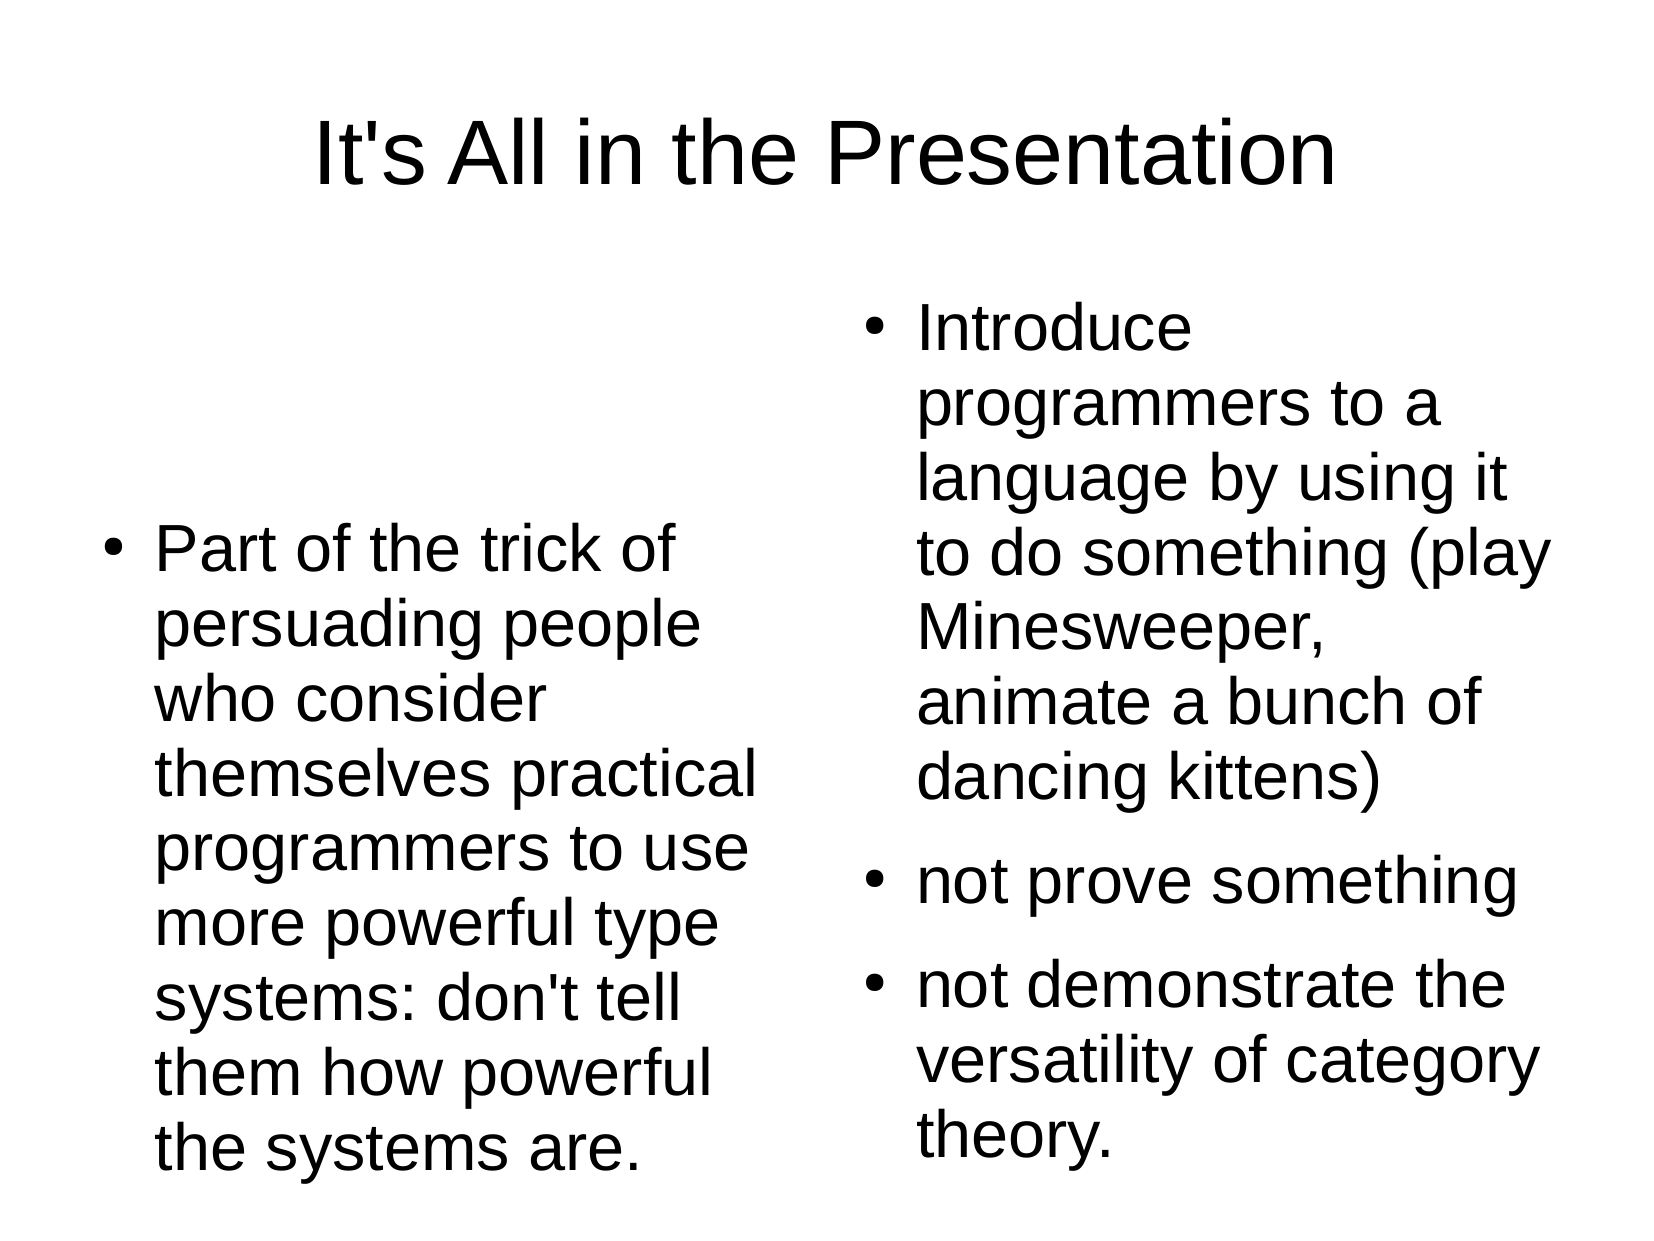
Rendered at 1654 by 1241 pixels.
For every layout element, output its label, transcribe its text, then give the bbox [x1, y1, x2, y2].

list Part of the trick of persuading people who consider themselves practical programmers to use more powerful type systems: don't tell them how powerful the systems are. [83, 511, 811, 1201]
title It's All in the Presentation [82, 49, 1571, 257]
list Introduce programmers to a language by using it to do something (play Minesweeper, animate a bunch of dancing kittens) not prove something not demonstrate the versatility of category theory. [845, 290, 1572, 1172]
